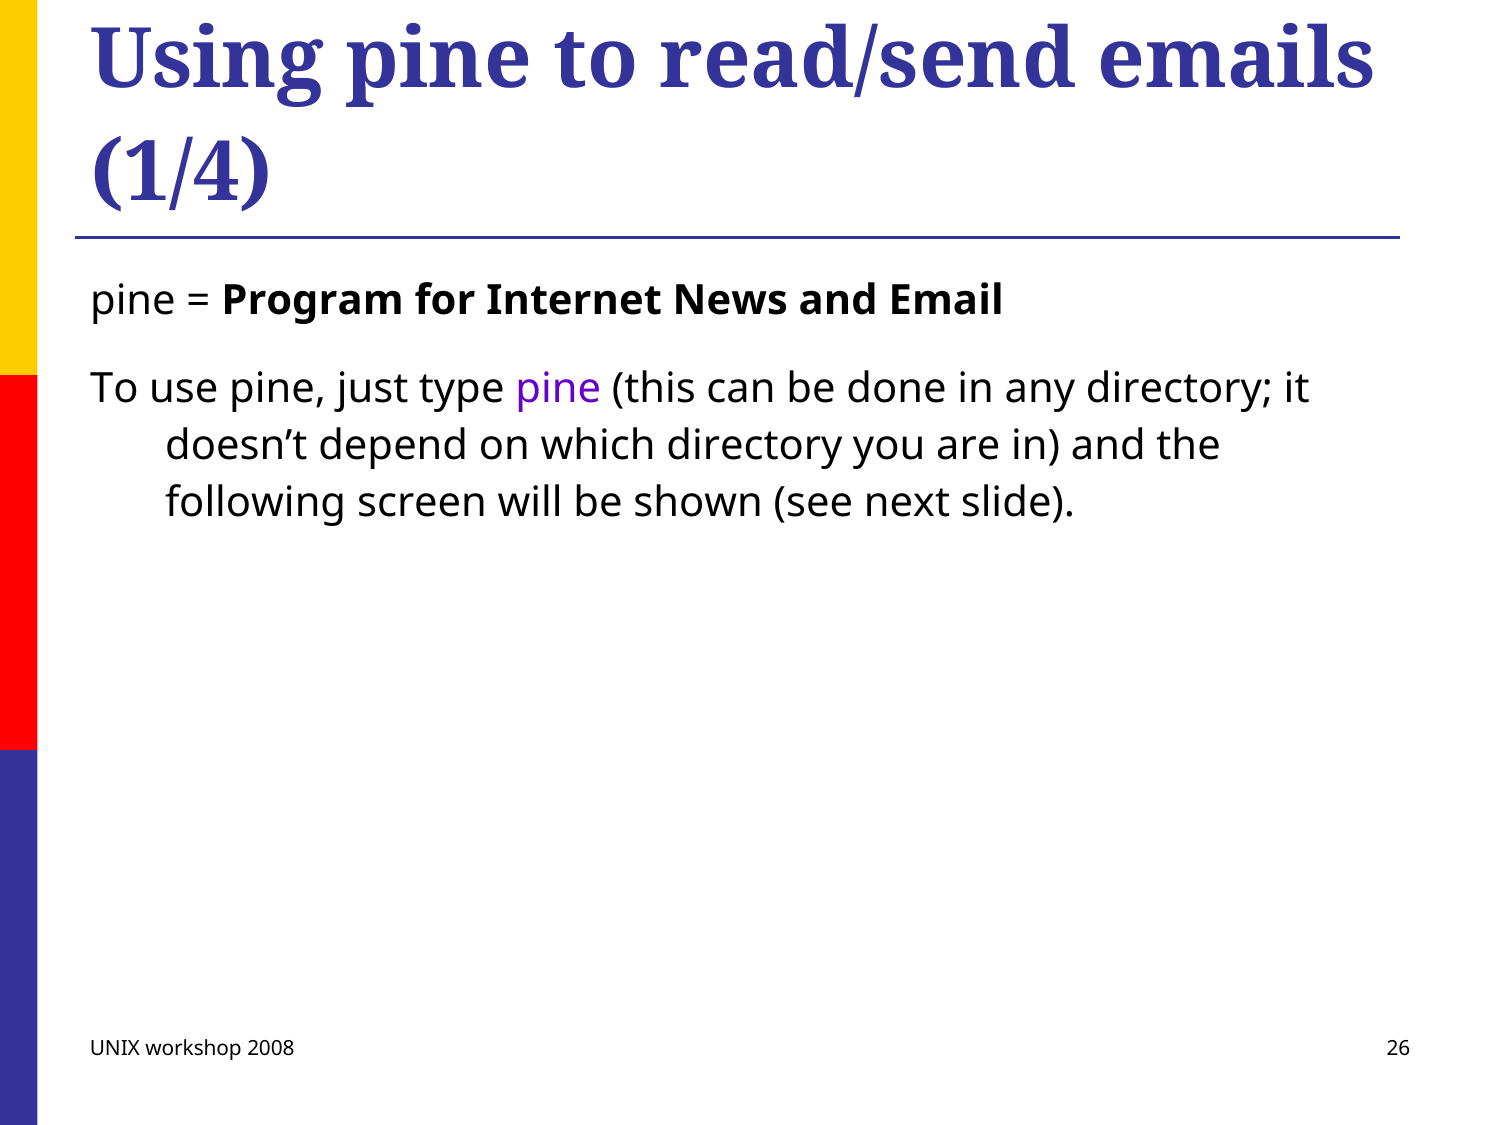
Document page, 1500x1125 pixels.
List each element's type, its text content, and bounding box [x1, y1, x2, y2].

text_box UNIX workshop 2008 [74, 1026, 426, 1101]
title Using pine to read/send emails (1/4) [75, 45, 1426, 233]
list pine = Program for Internet News and Email To use pine, just type pine (this can be done in any directory; it doesn’t depend on which directory you are in) and the following screen will be shown (see next slide). [74, 262, 1388, 1026]
text_box <number> [1074, 1025, 1426, 1101]
